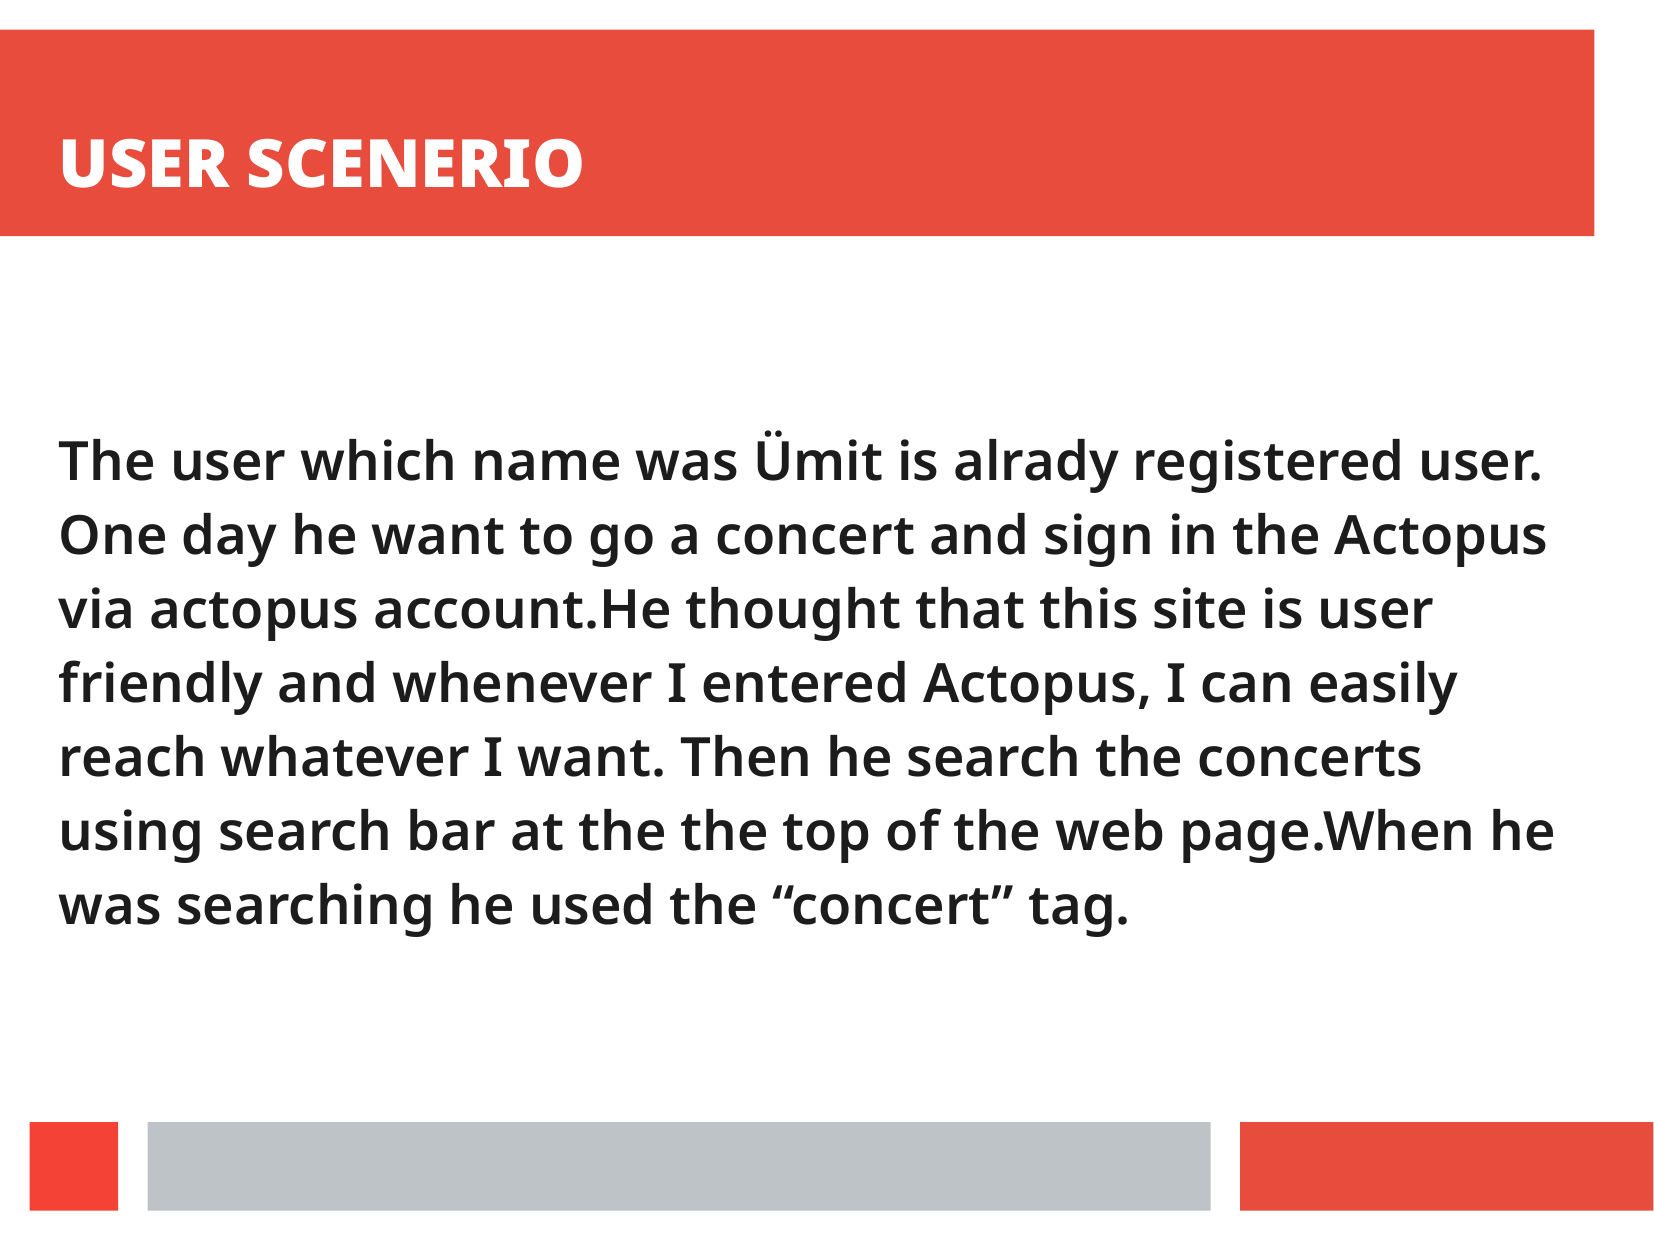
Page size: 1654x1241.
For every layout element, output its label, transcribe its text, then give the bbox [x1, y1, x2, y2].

list The user which name was Ümit is alrady registered user. One day he want to go a concert and sign in the Actopus via actopus account.He thought that this site is user friendly and whenever I entered Actopus, I can easily reach whatever I want. Then he search the concerts using search bar at the the top of the web page.When he was searching he used the “concert” tag. [59, 324, 1565, 1093]
title USER SCENERIO [59, 59, 1595, 207]
